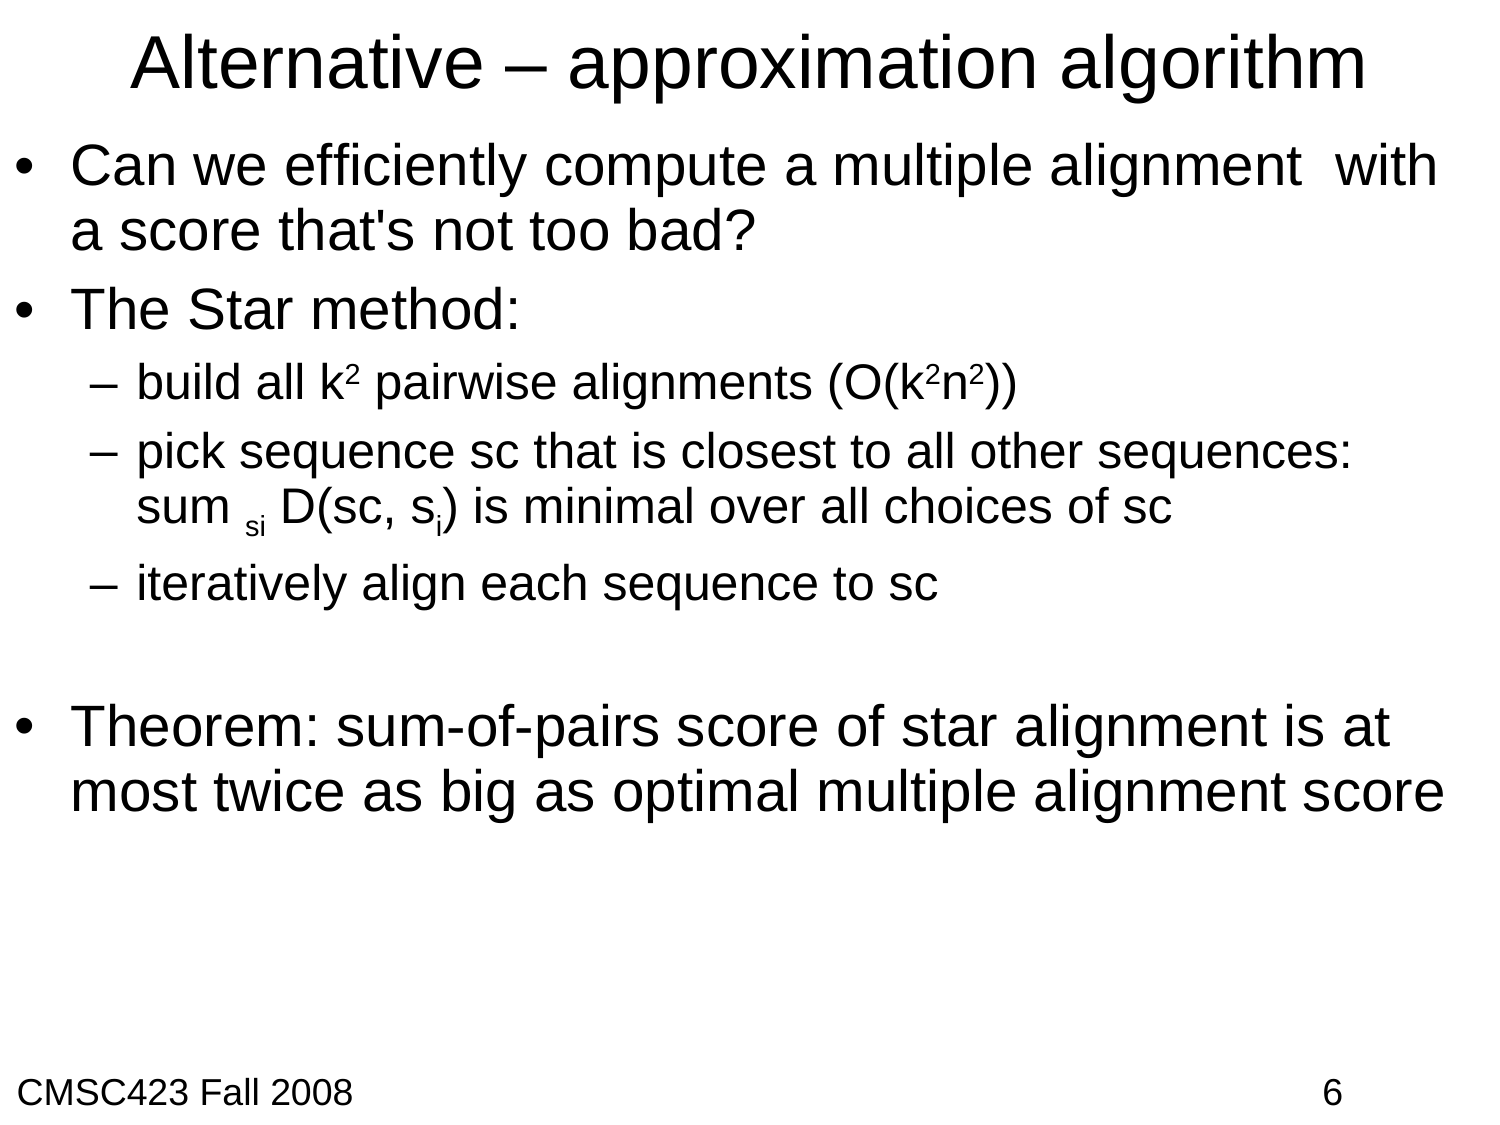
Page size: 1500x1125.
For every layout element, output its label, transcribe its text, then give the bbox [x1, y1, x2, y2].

title Alternative – approximation algorithm [0, 12, 1500, 113]
list Can we efficiently compute a multiple alignment with a score that's not too bad? The Star method: build all k2 pairwise alignments (O(k2n2)) pick sequence sc that is closest to all other sequences: sum si D(sc, si) is minimal over all choices of sc iteratively align each sequence to sc Theorem: sum-of-pairs score of star alignment is at most twice as big as optimal multiple alignment score [0, 124, 1500, 1125]
